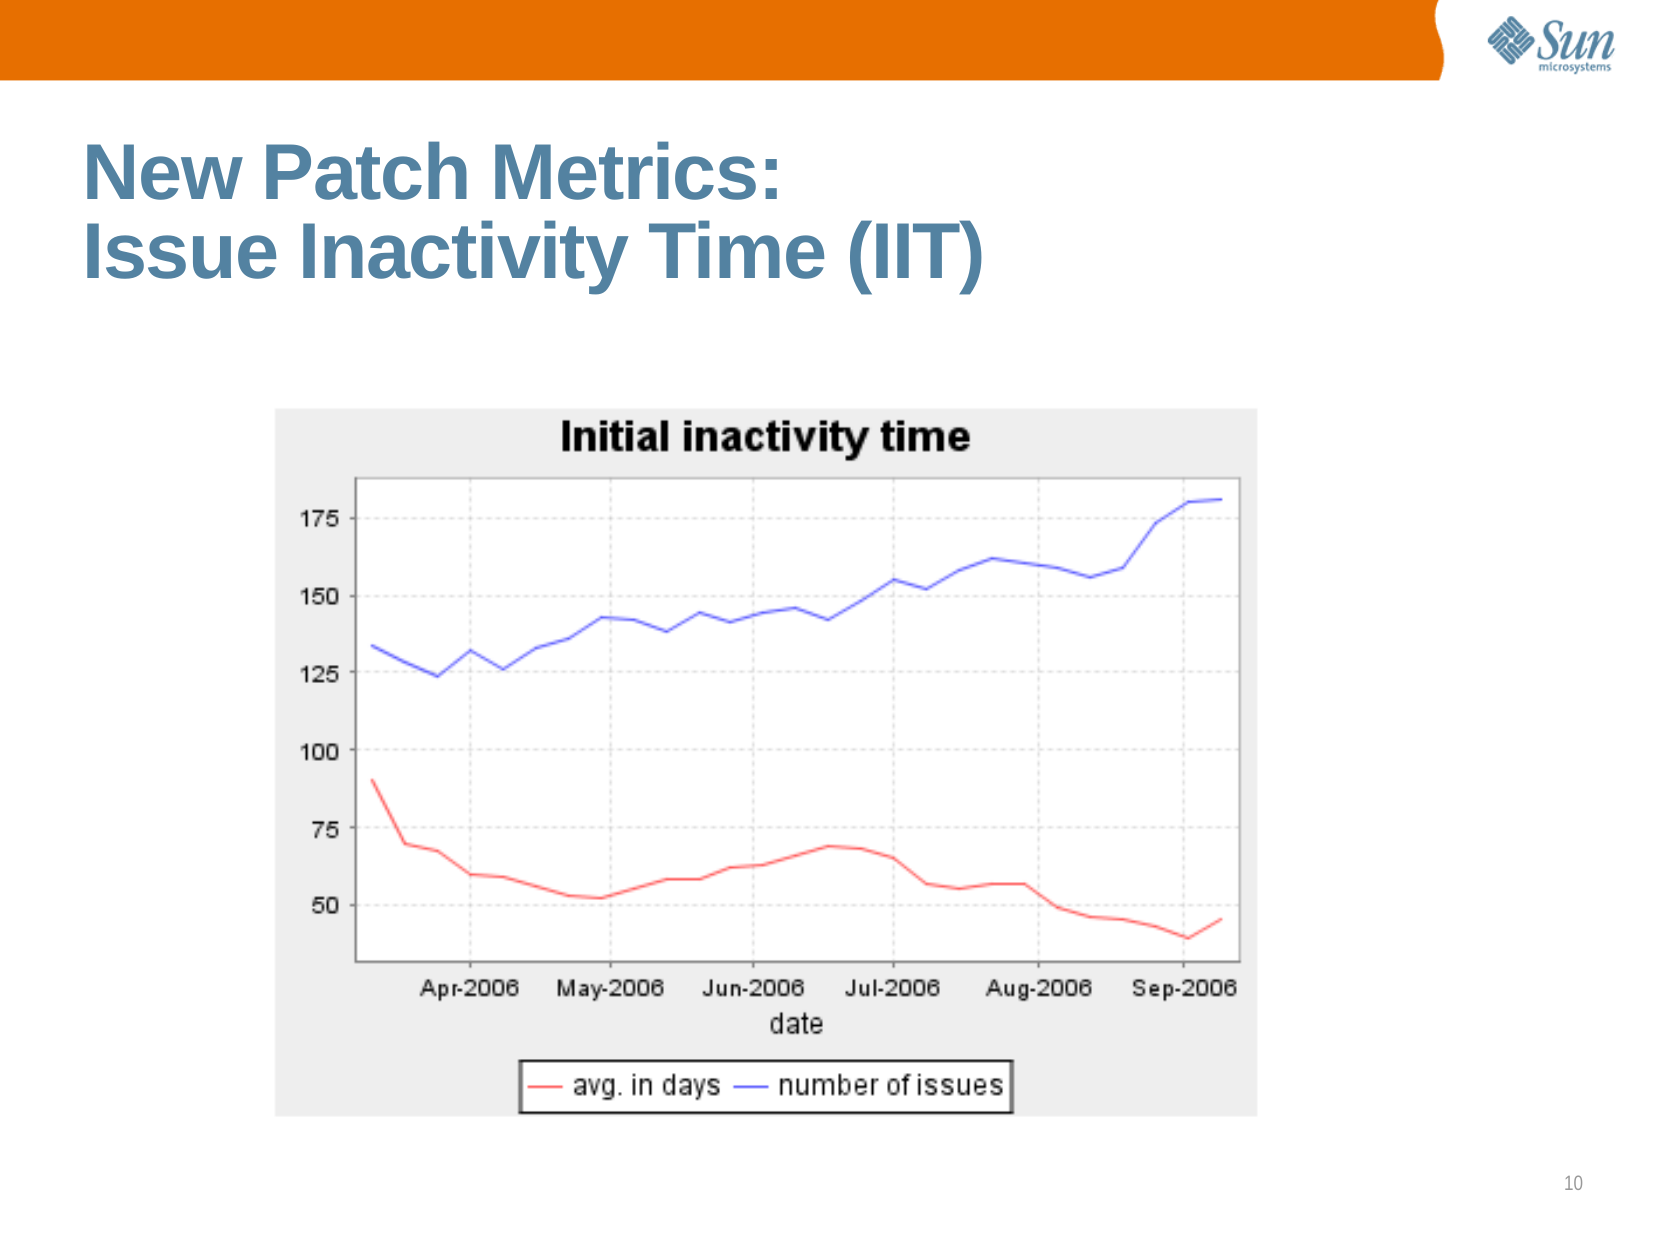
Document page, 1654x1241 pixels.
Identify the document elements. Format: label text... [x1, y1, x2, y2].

title New Patch Metrics: Issue Inactivity Time (IIT) [82, 135, 1585, 304]
picture [0, 0, 1654, 83]
picture [257, 381, 1286, 1150]
